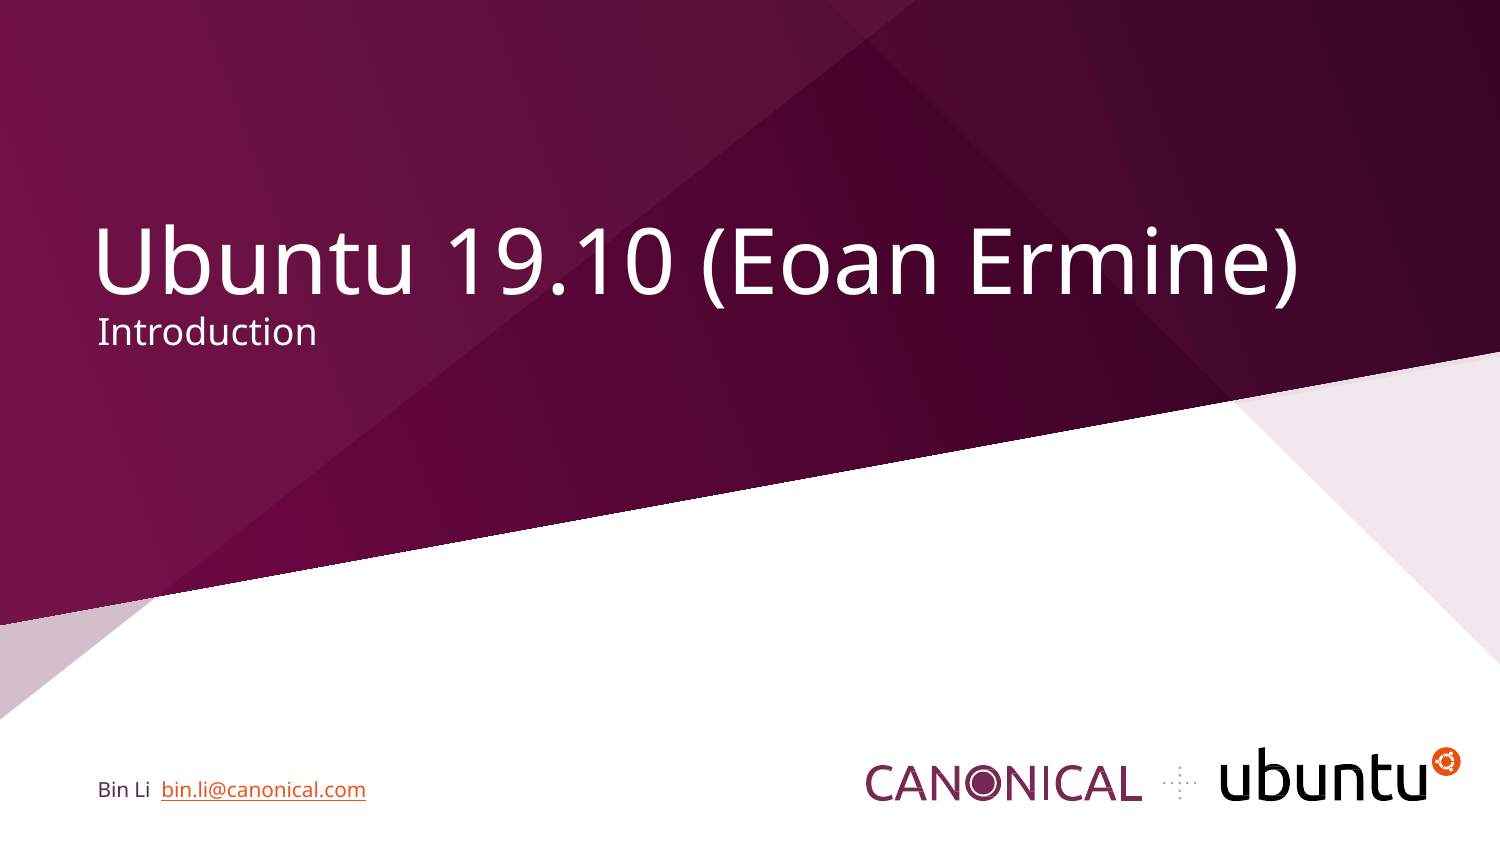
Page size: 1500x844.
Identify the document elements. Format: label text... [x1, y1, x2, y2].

subtitle Introduction [97, 313, 942, 484]
subtitle Bin Li bin.li@canonical.com [97, 711, 669, 806]
title Ubuntu 19.10 (Eoan Ermine) [91, 83, 1389, 314]
